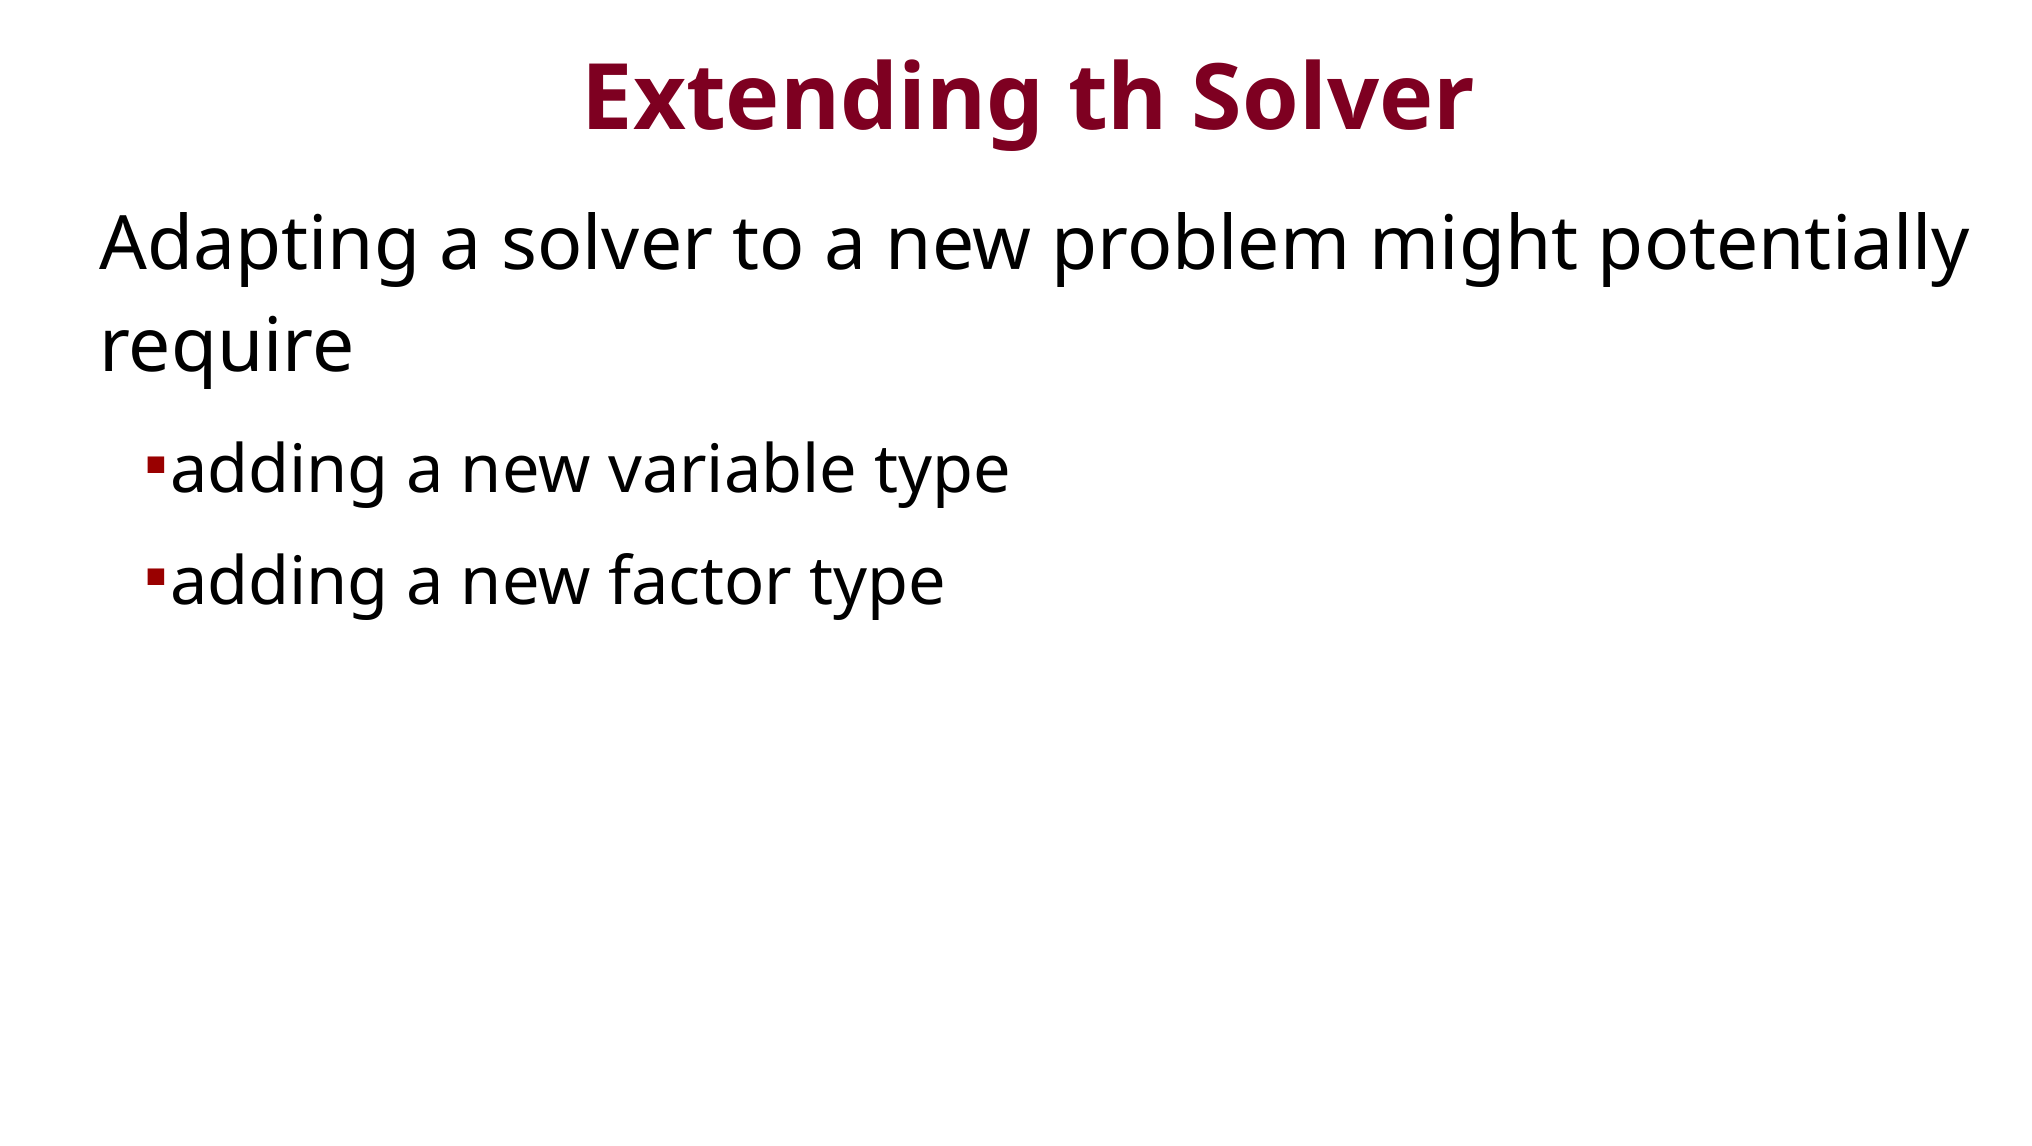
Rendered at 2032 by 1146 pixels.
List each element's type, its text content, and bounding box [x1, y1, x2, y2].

list Adapting a solver to a new problem might potentially require adding a new variable type adding a new factor type [59, 188, 1985, 1111]
title Extending th Solver [37, 10, 2020, 178]
